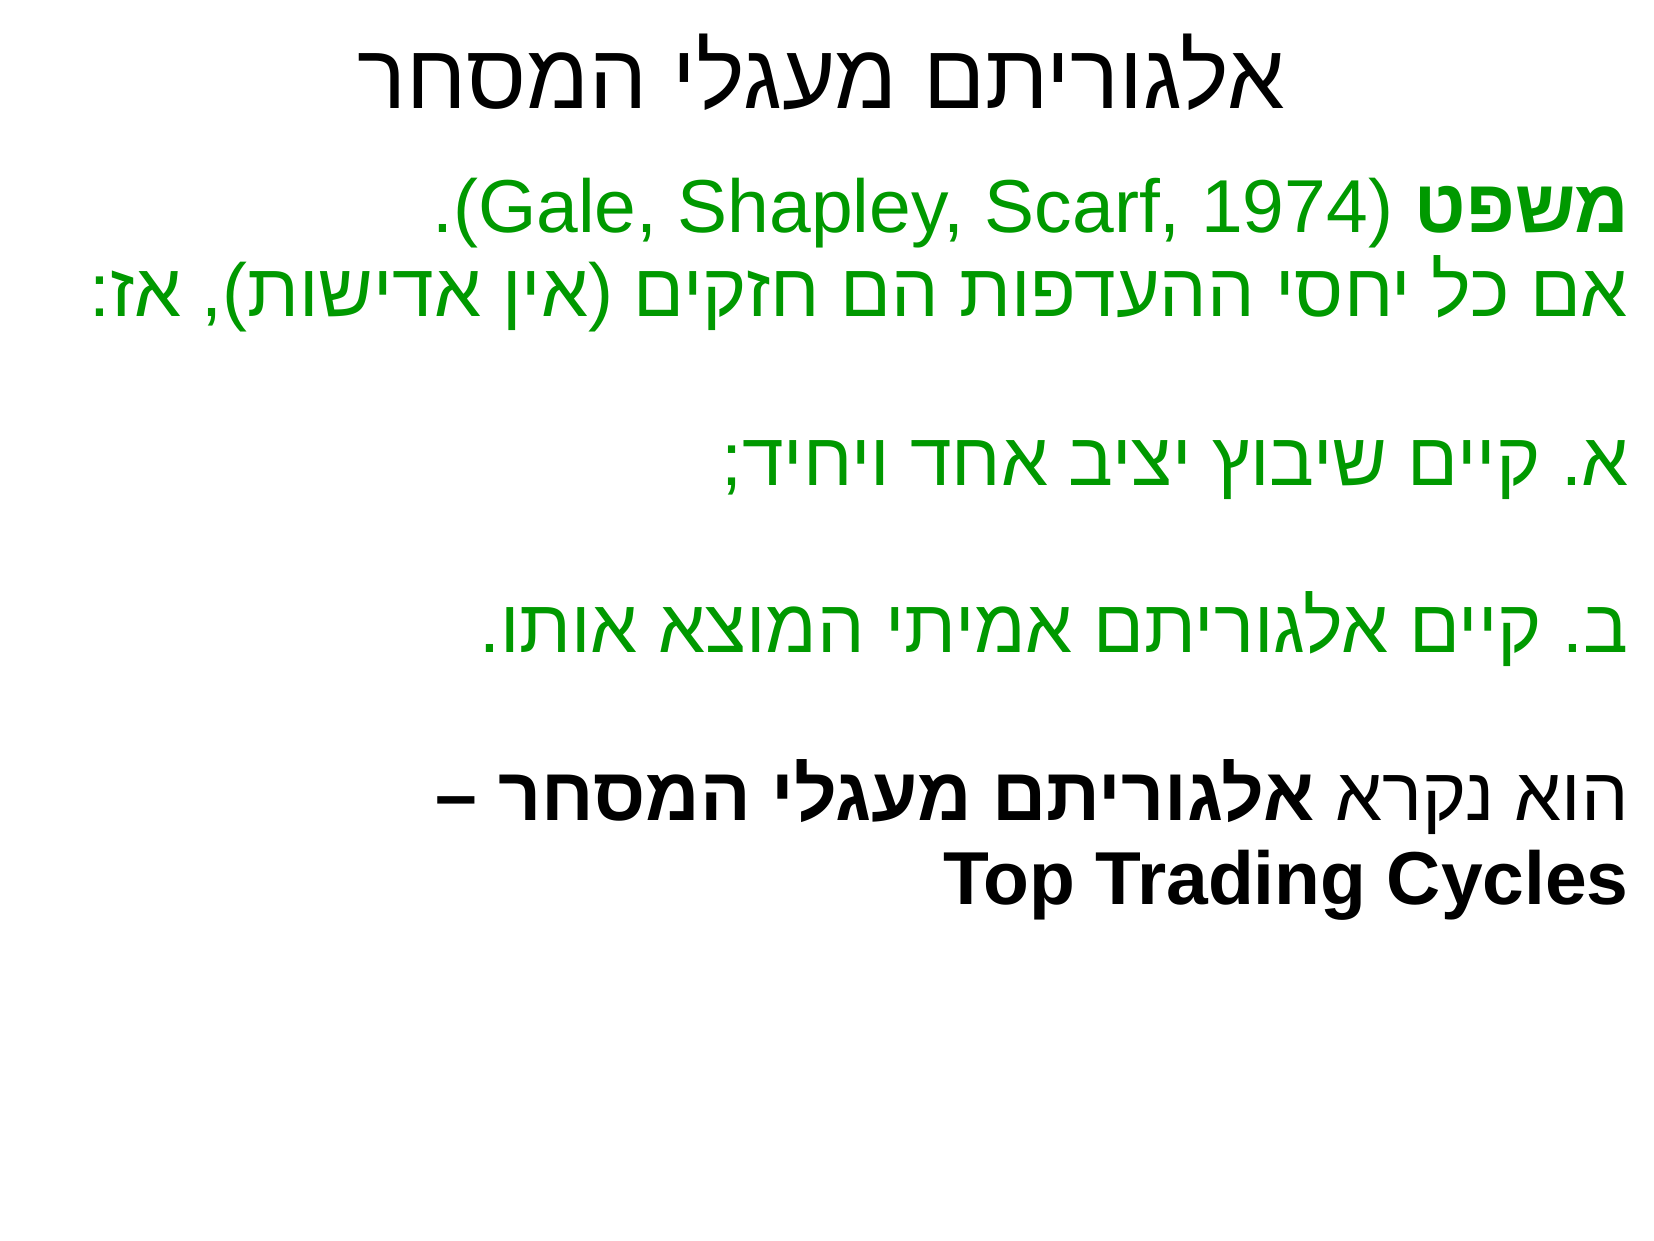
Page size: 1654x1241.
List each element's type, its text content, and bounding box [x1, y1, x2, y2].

title אלגוריתם מעגלי המסחר [105, 18, 1538, 136]
title משפט (Gale, Shapley, Scarf, 1974). אם כל יחסי ההעדפות הם חזקים (אין אדישות), אז: א. קיים שיבוץ יציב אחד ויחיד; ב. קיים אלגוריתם אמיתי המוצא אותו. הוא נקרא אלגוריתם מעגלי המסחר – Top Trading Cycles [0, 165, 1630, 1016]
